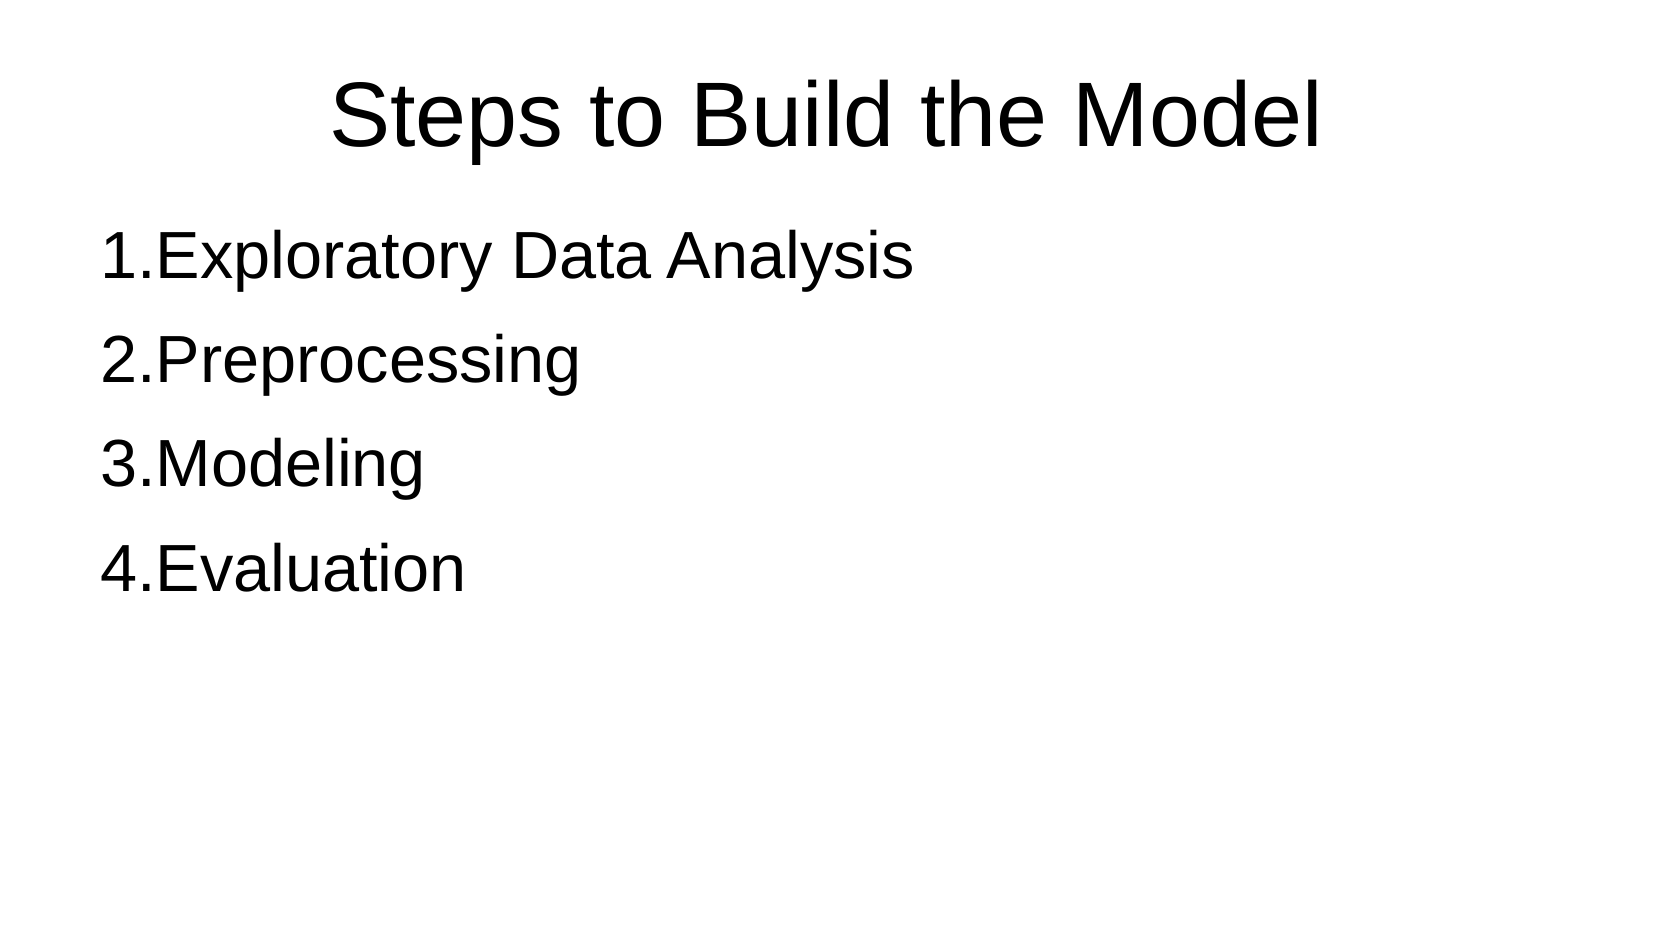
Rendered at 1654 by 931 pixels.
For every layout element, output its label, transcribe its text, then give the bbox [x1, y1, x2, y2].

title Steps to Build the Model [82, 37, 1571, 193]
list Exploratory Data Analysis Preprocessing Modeling Evaluation [82, 217, 1571, 758]
